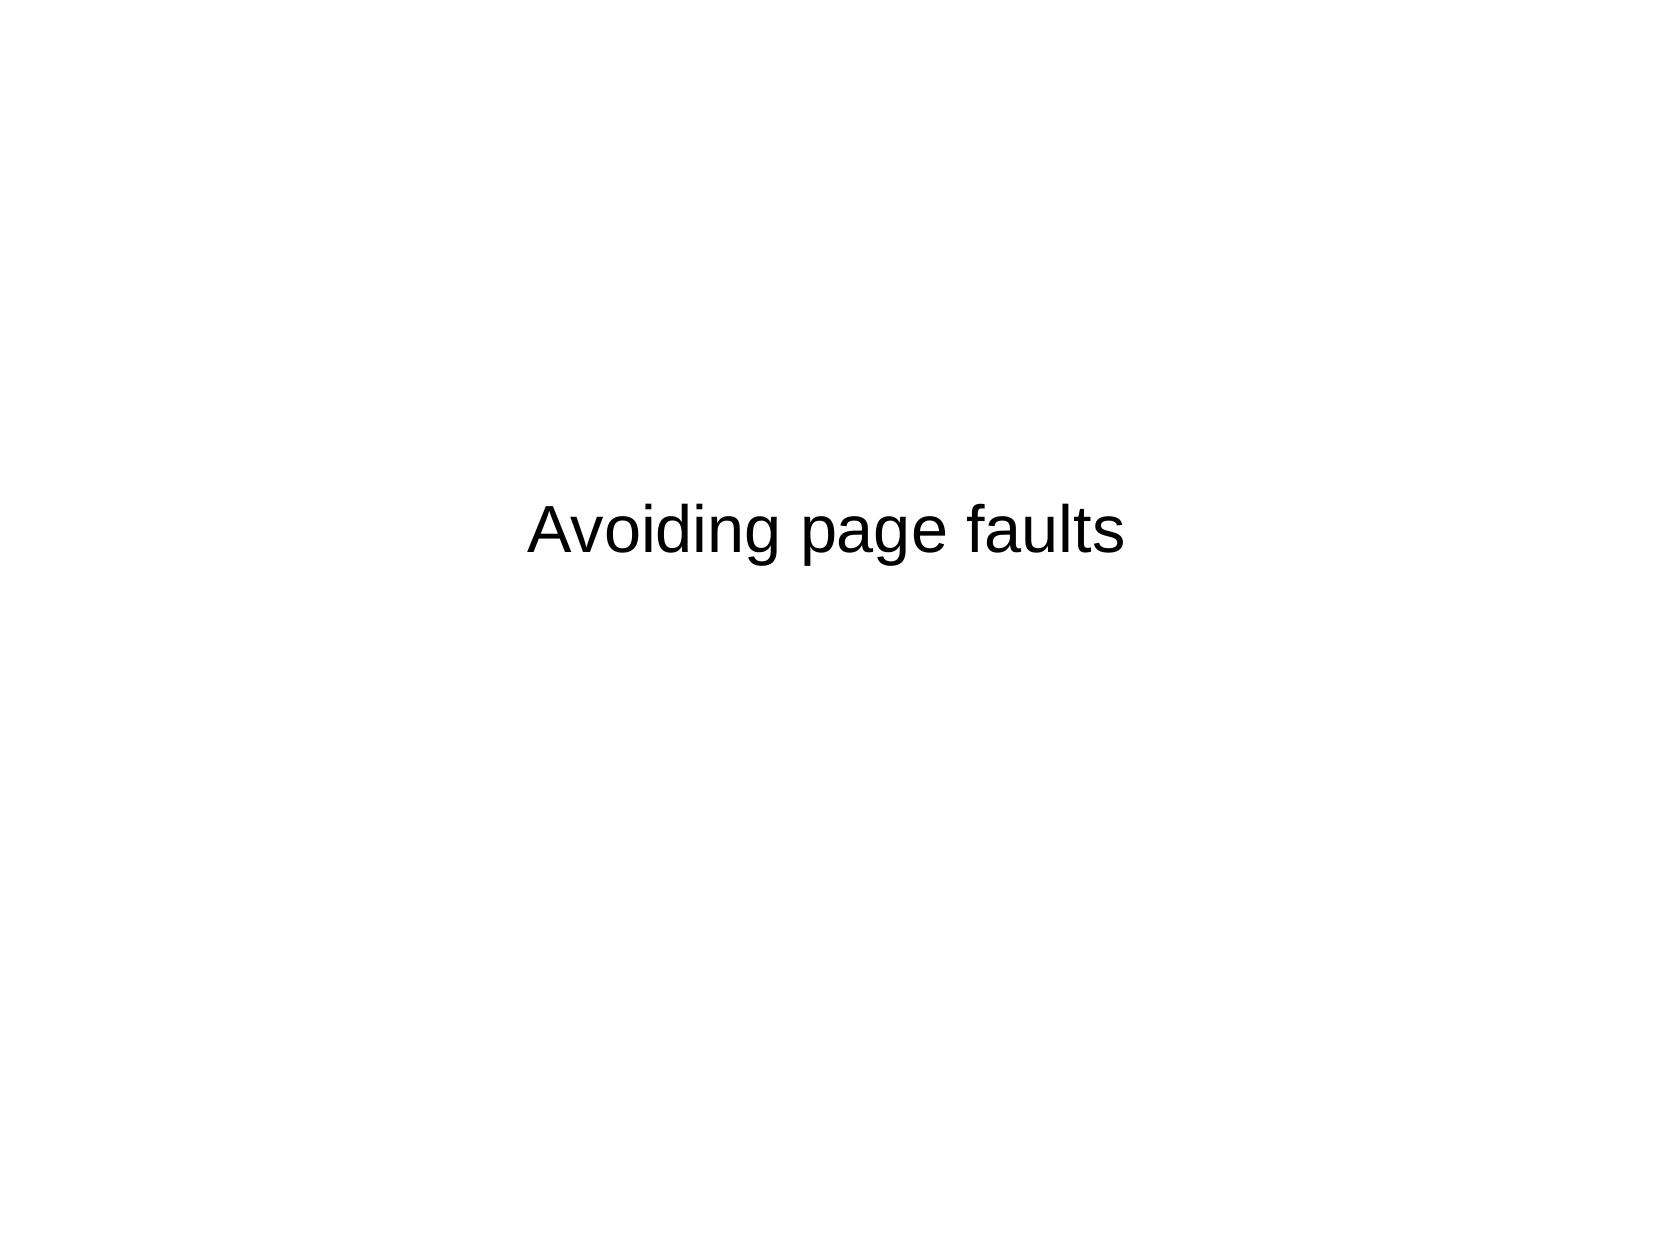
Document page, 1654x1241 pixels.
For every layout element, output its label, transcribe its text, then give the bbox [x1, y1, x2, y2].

subtitle Avoiding page faults [82, 49, 1571, 1010]
